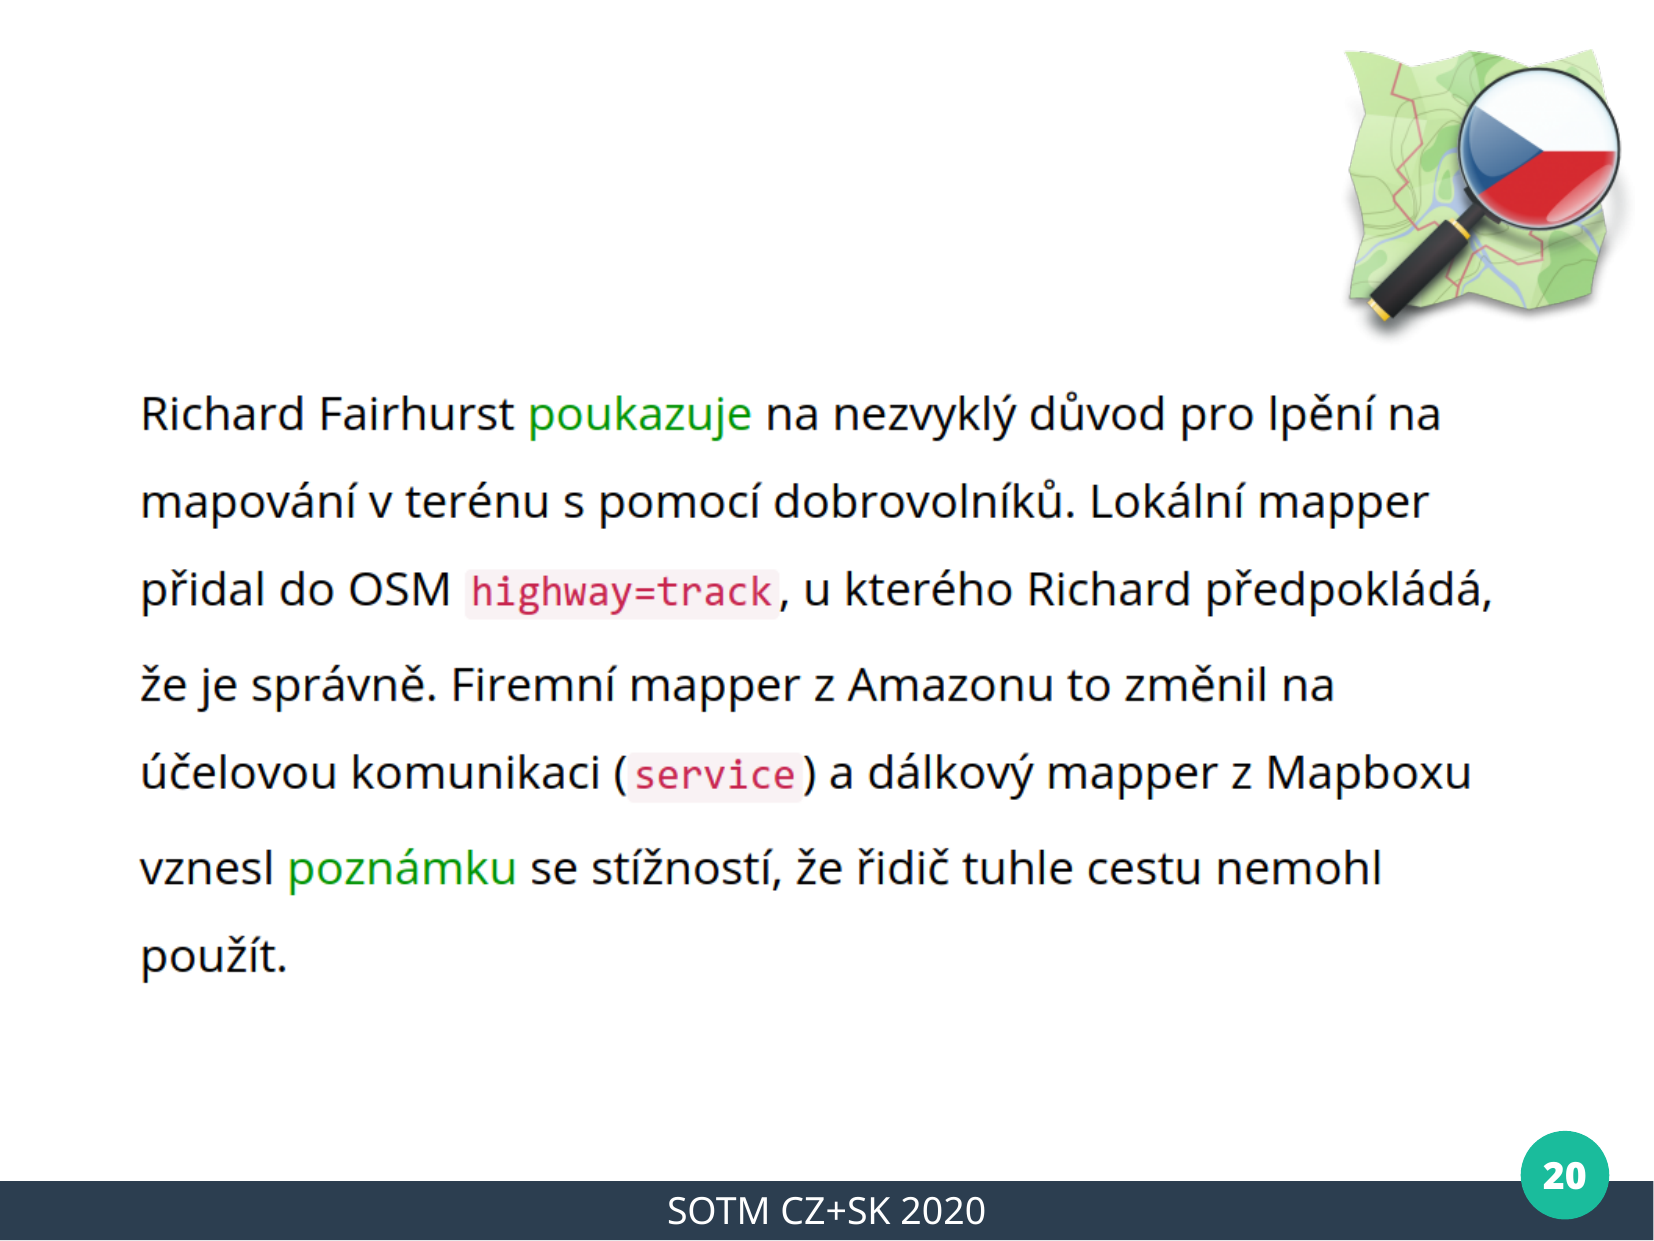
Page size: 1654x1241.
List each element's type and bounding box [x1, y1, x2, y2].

picture [129, 377, 1507, 991]
picture [1334, 49, 1635, 350]
